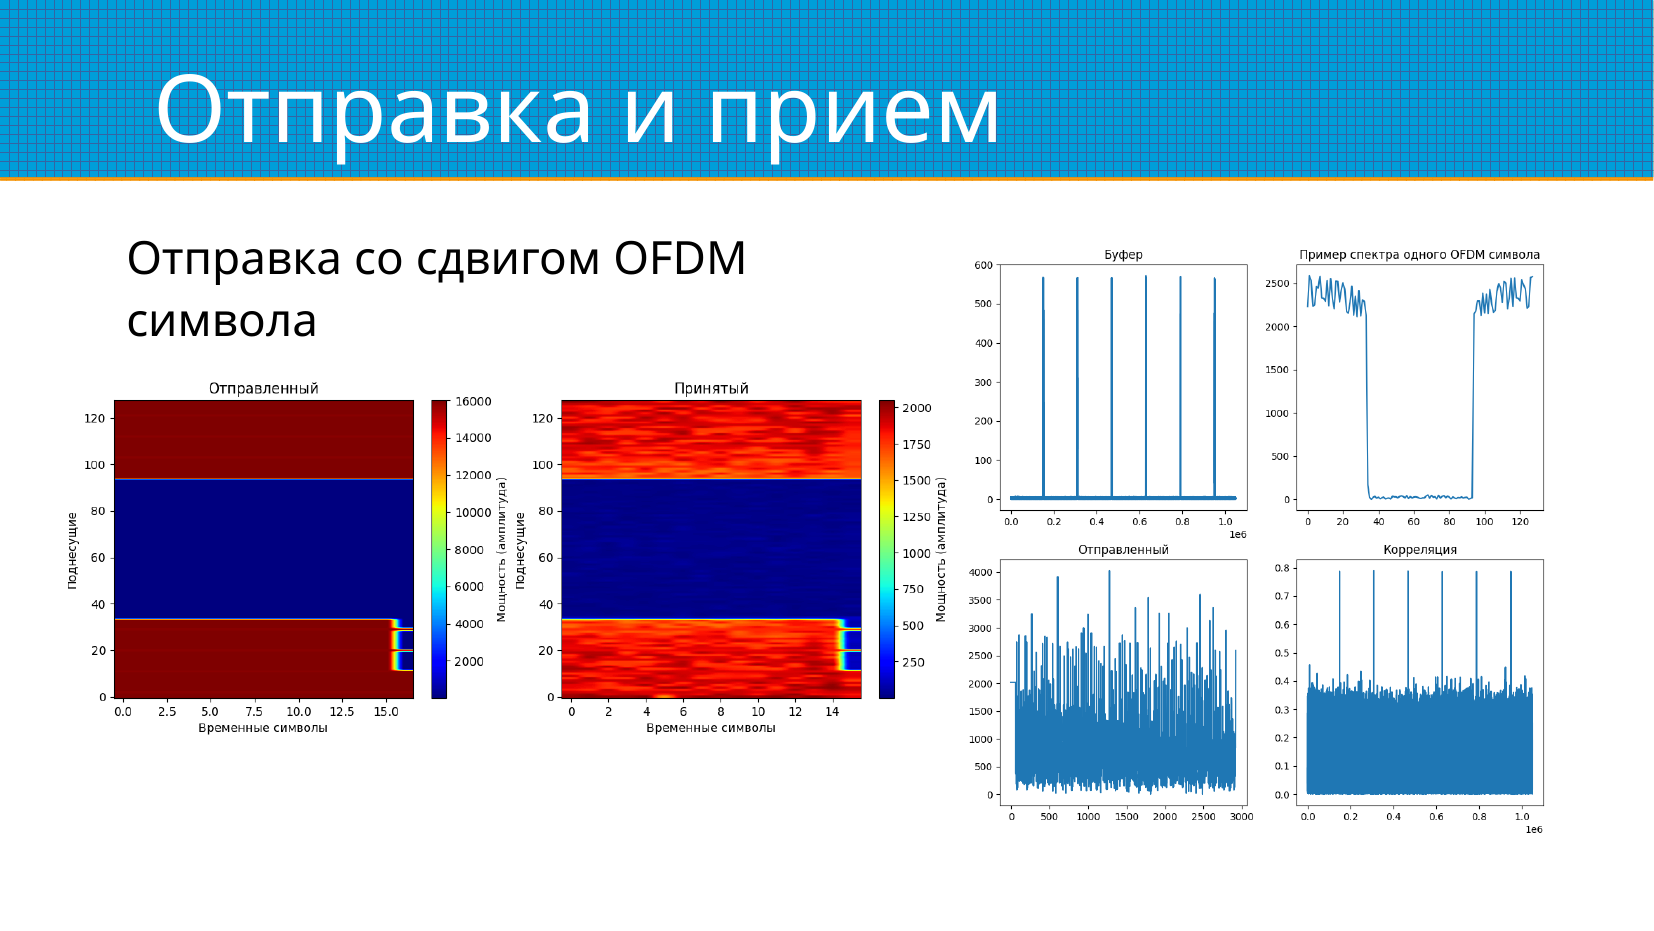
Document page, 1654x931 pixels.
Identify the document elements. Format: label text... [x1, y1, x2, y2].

text_box Отправка со сдвигом OFDM символа [120, 250, 916, 325]
picture [29, 236, 1565, 843]
title Отправка и прием [82, 14, 1571, 171]
